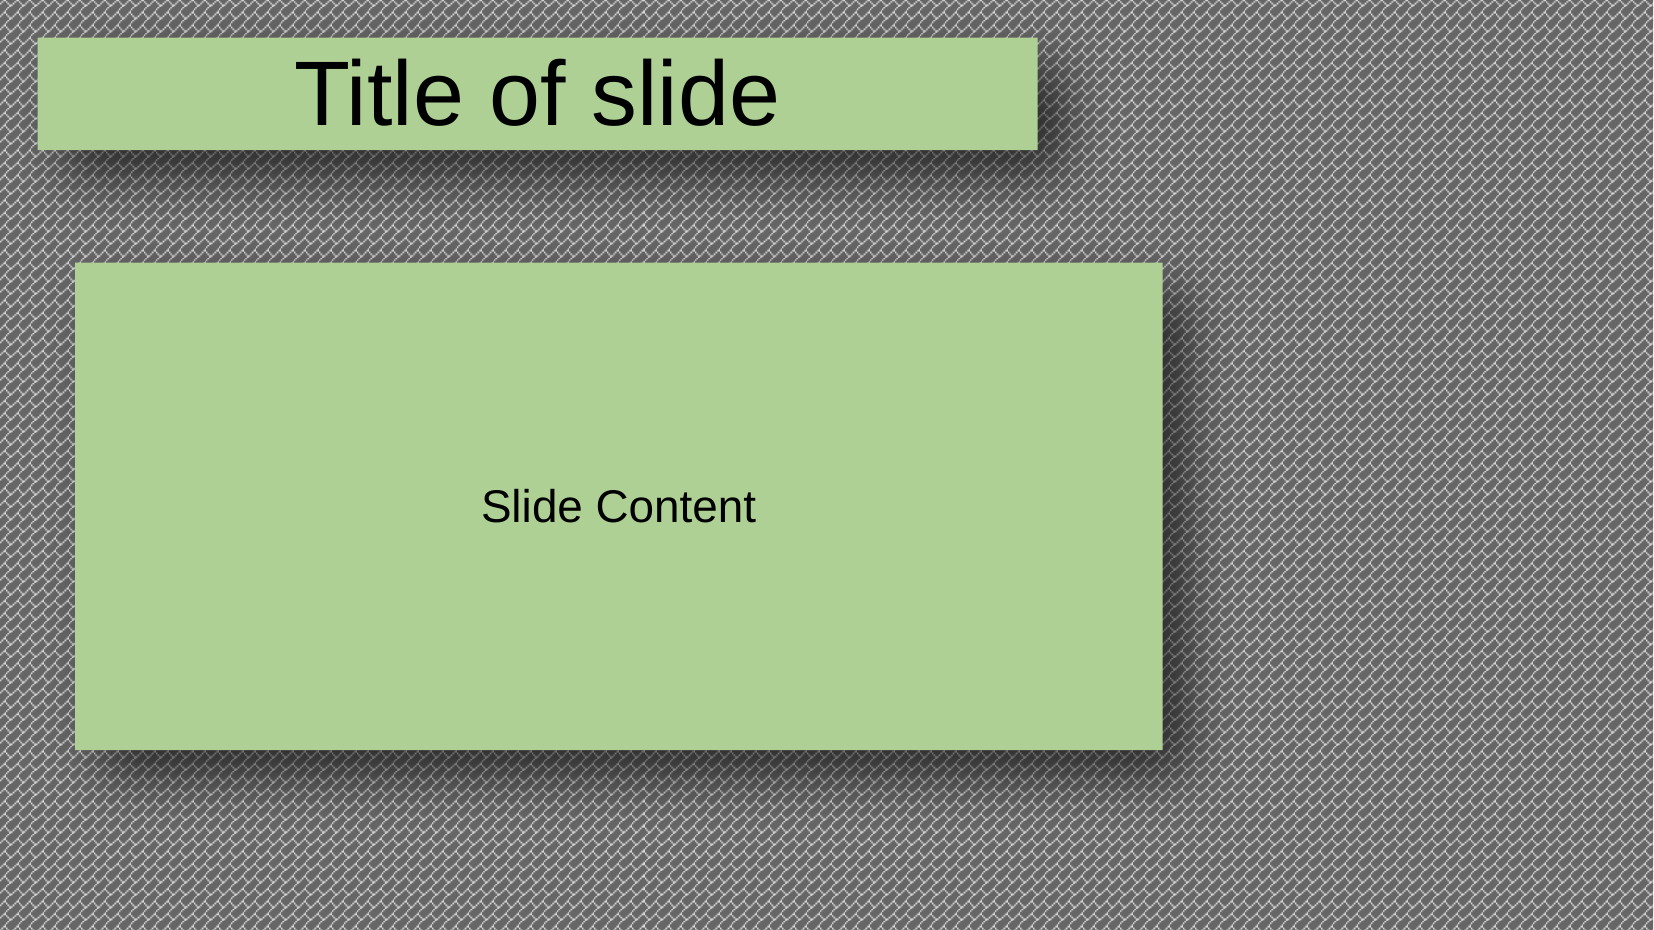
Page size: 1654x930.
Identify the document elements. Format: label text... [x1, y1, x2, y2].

title Slide Content [75, 262, 1163, 751]
picture [0, 0, 1654, 930]
title Title of slide [37, 37, 1038, 151]
